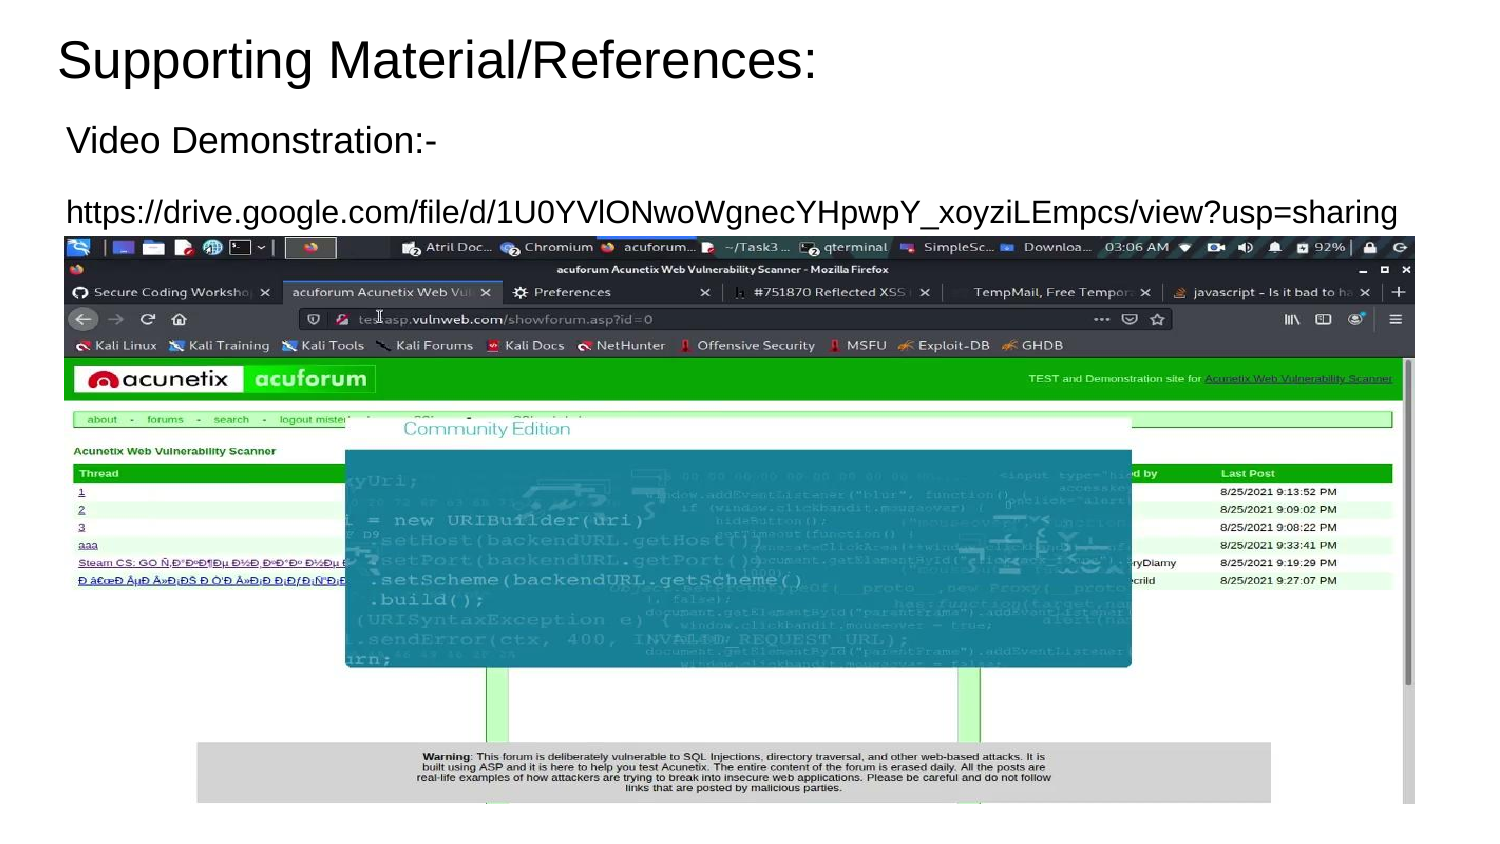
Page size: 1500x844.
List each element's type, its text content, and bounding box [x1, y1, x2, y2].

list Video Demonstration:- https://drive.google.com/file/d/1U0YVlONwoWgnecYHpwpY_xoyziLEmpcs/view?usp=sharing [51, 94, 1449, 655]
title Supporting Material/References: [42, 10, 1441, 105]
picture [64, 236, 1415, 804]
